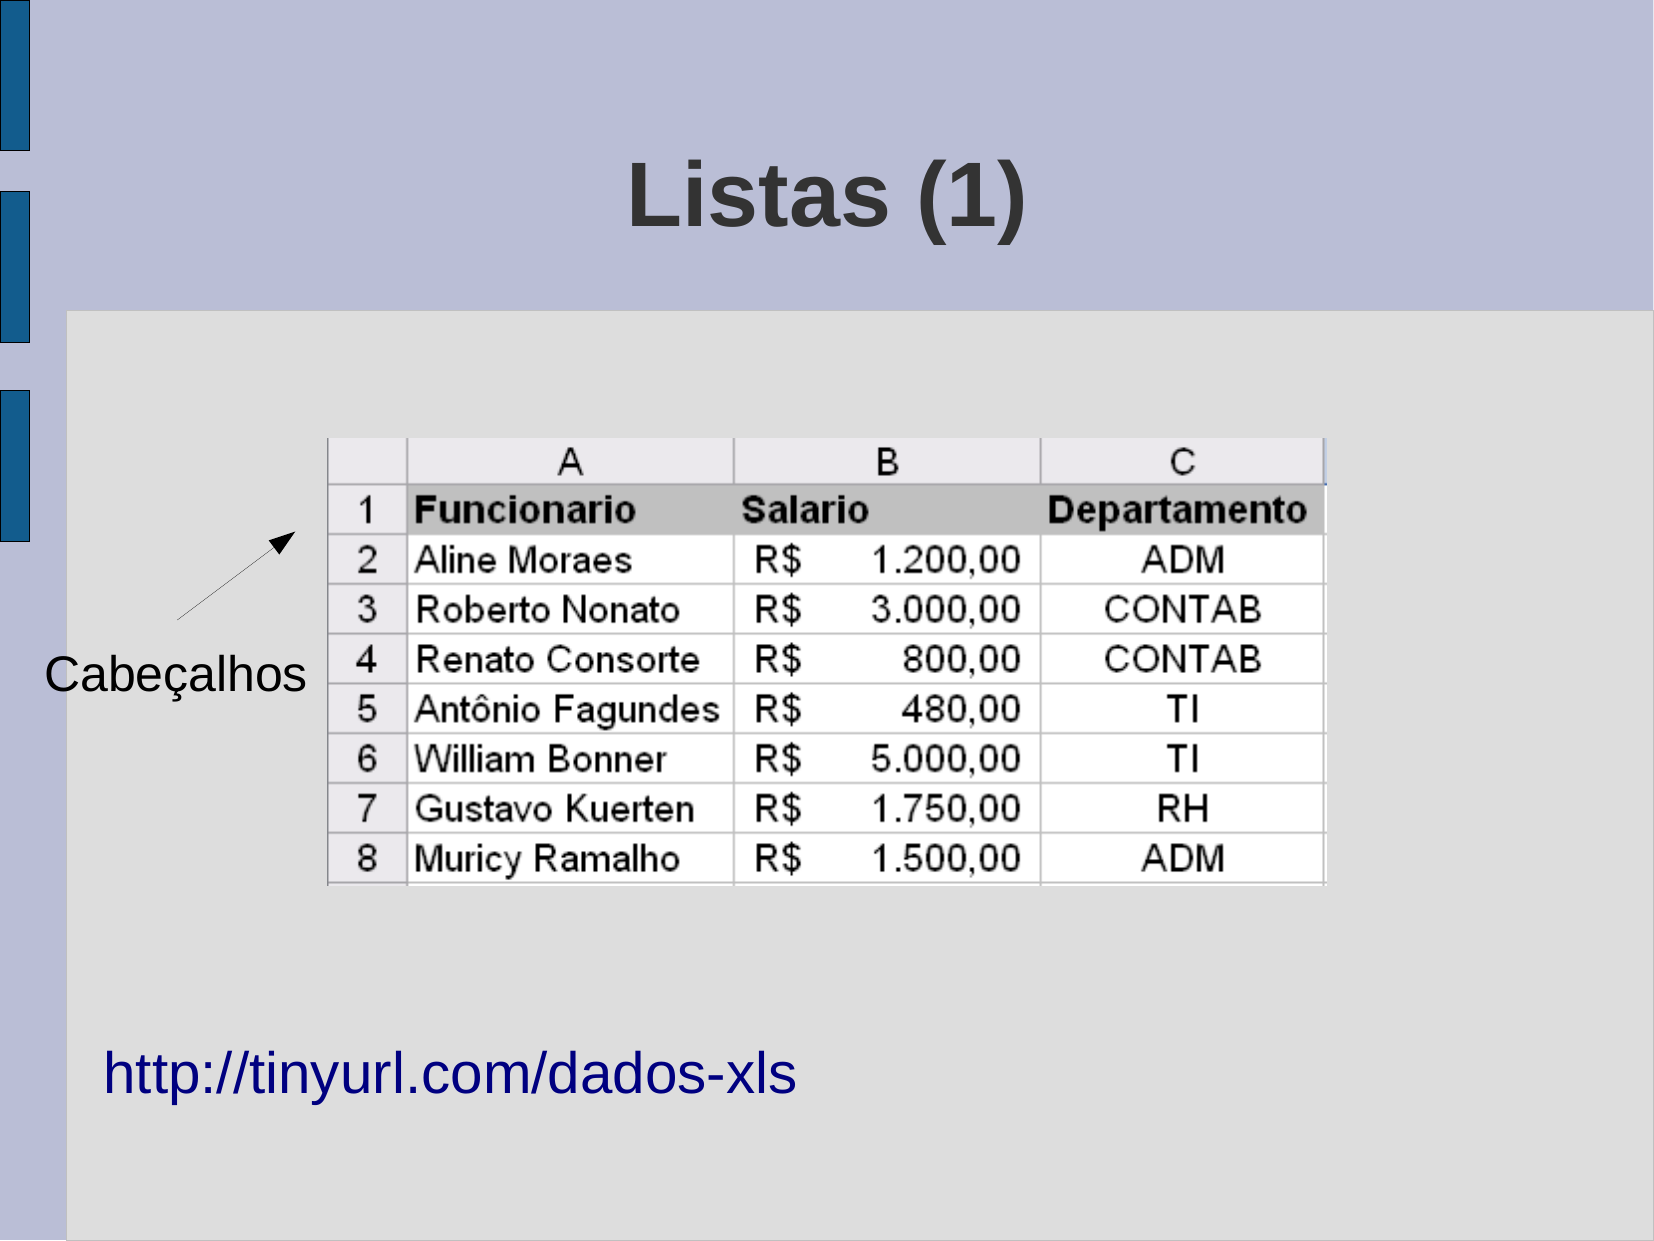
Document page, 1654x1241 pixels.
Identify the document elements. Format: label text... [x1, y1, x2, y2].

text_box Cabeçalhos [29, 639, 325, 752]
text_box http://tinyurl.com/dados-xls [88, 1033, 1625, 1114]
title Listas (1) [121, 98, 1534, 291]
picture [327, 438, 1327, 886]
